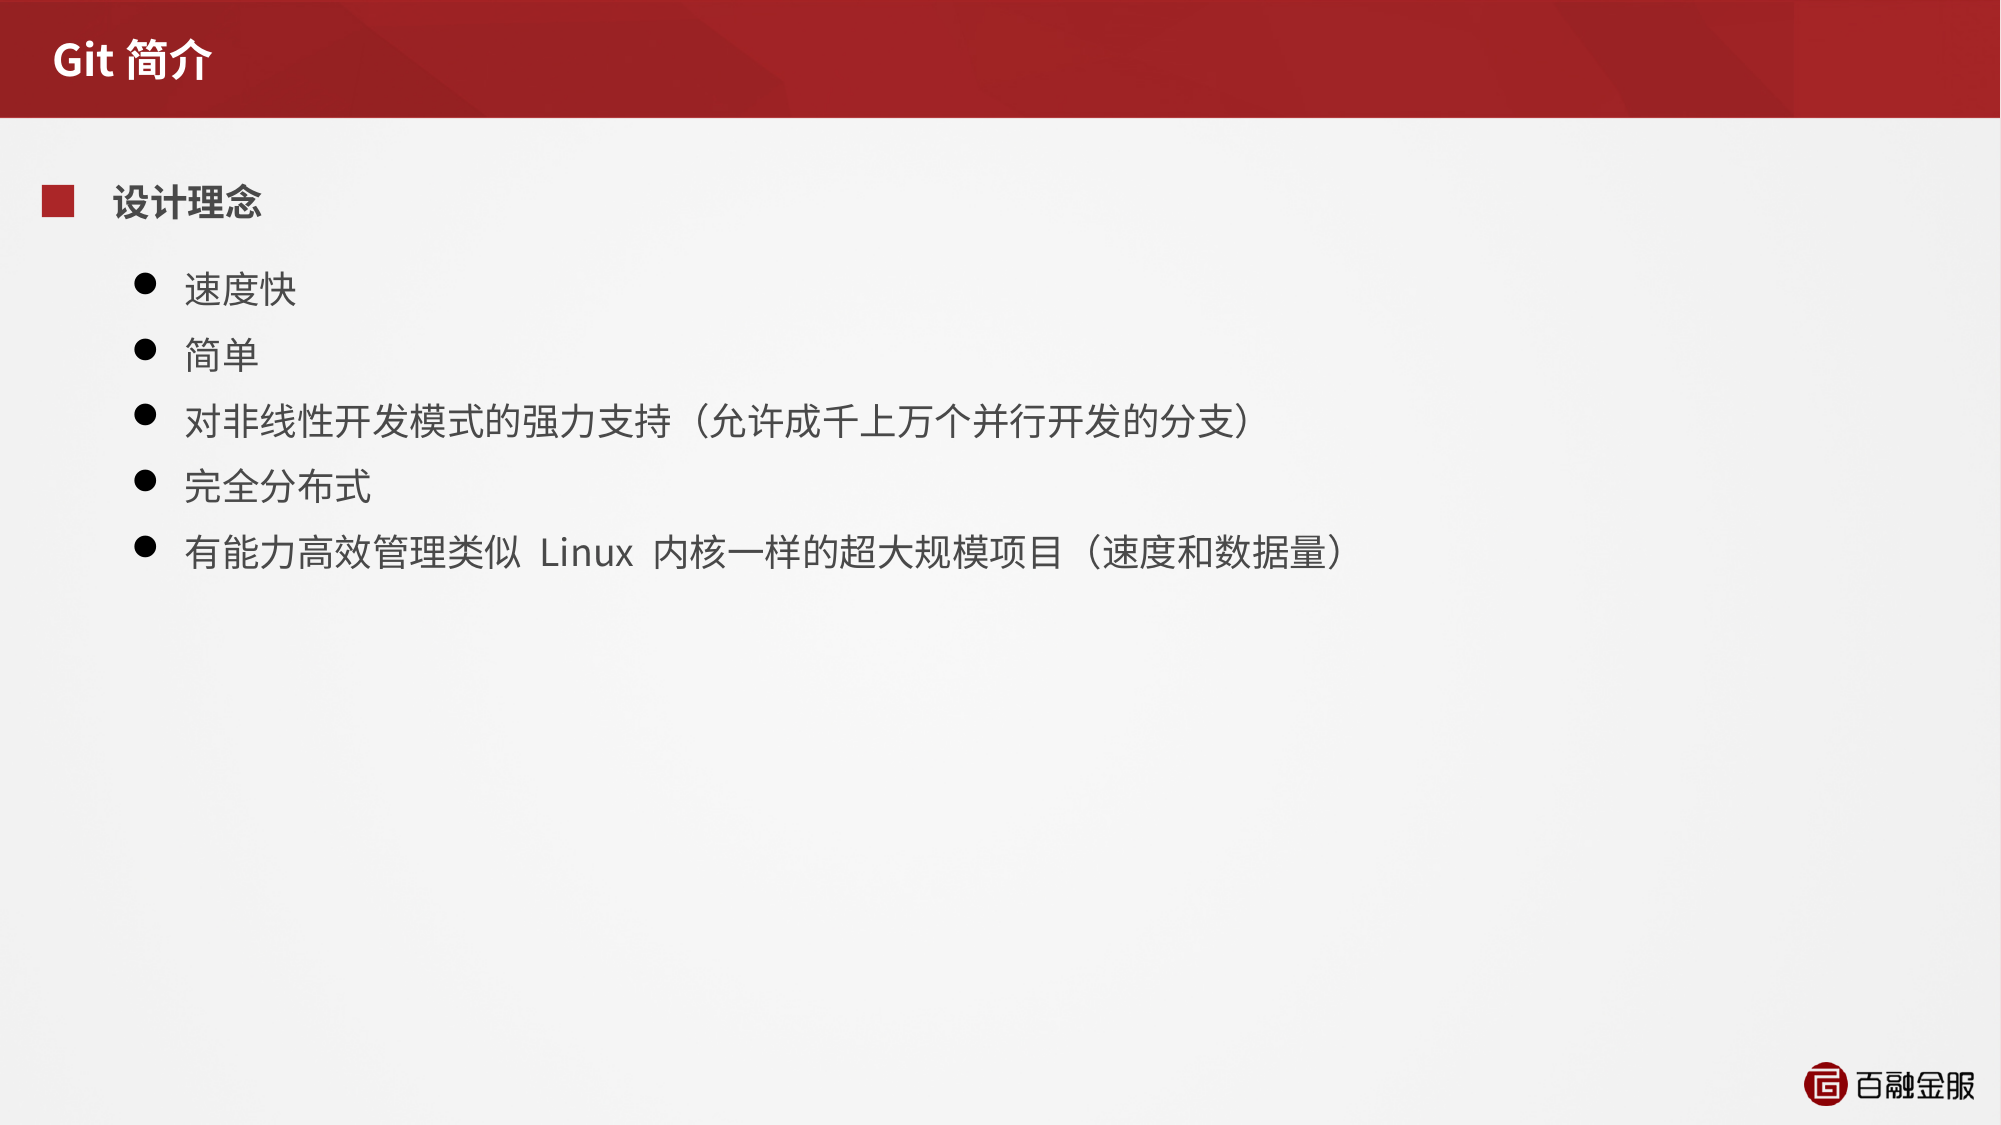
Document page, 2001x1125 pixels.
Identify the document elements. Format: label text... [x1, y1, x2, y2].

text_box 速度快 简单 对非线性开发模式的强力支持（允许成千上万个并行开发的分支） 完全分布式 有能力高效管理类似 Linux 内核一样的超大规模项目（速度和数据量） [98, 258, 1911, 1024]
text_box 设计理念 [97, 171, 1911, 240]
text_box Git简介 [37, 24, 1944, 94]
picture [0, 0, 2001, 1125]
text_box [41, 184, 75, 218]
